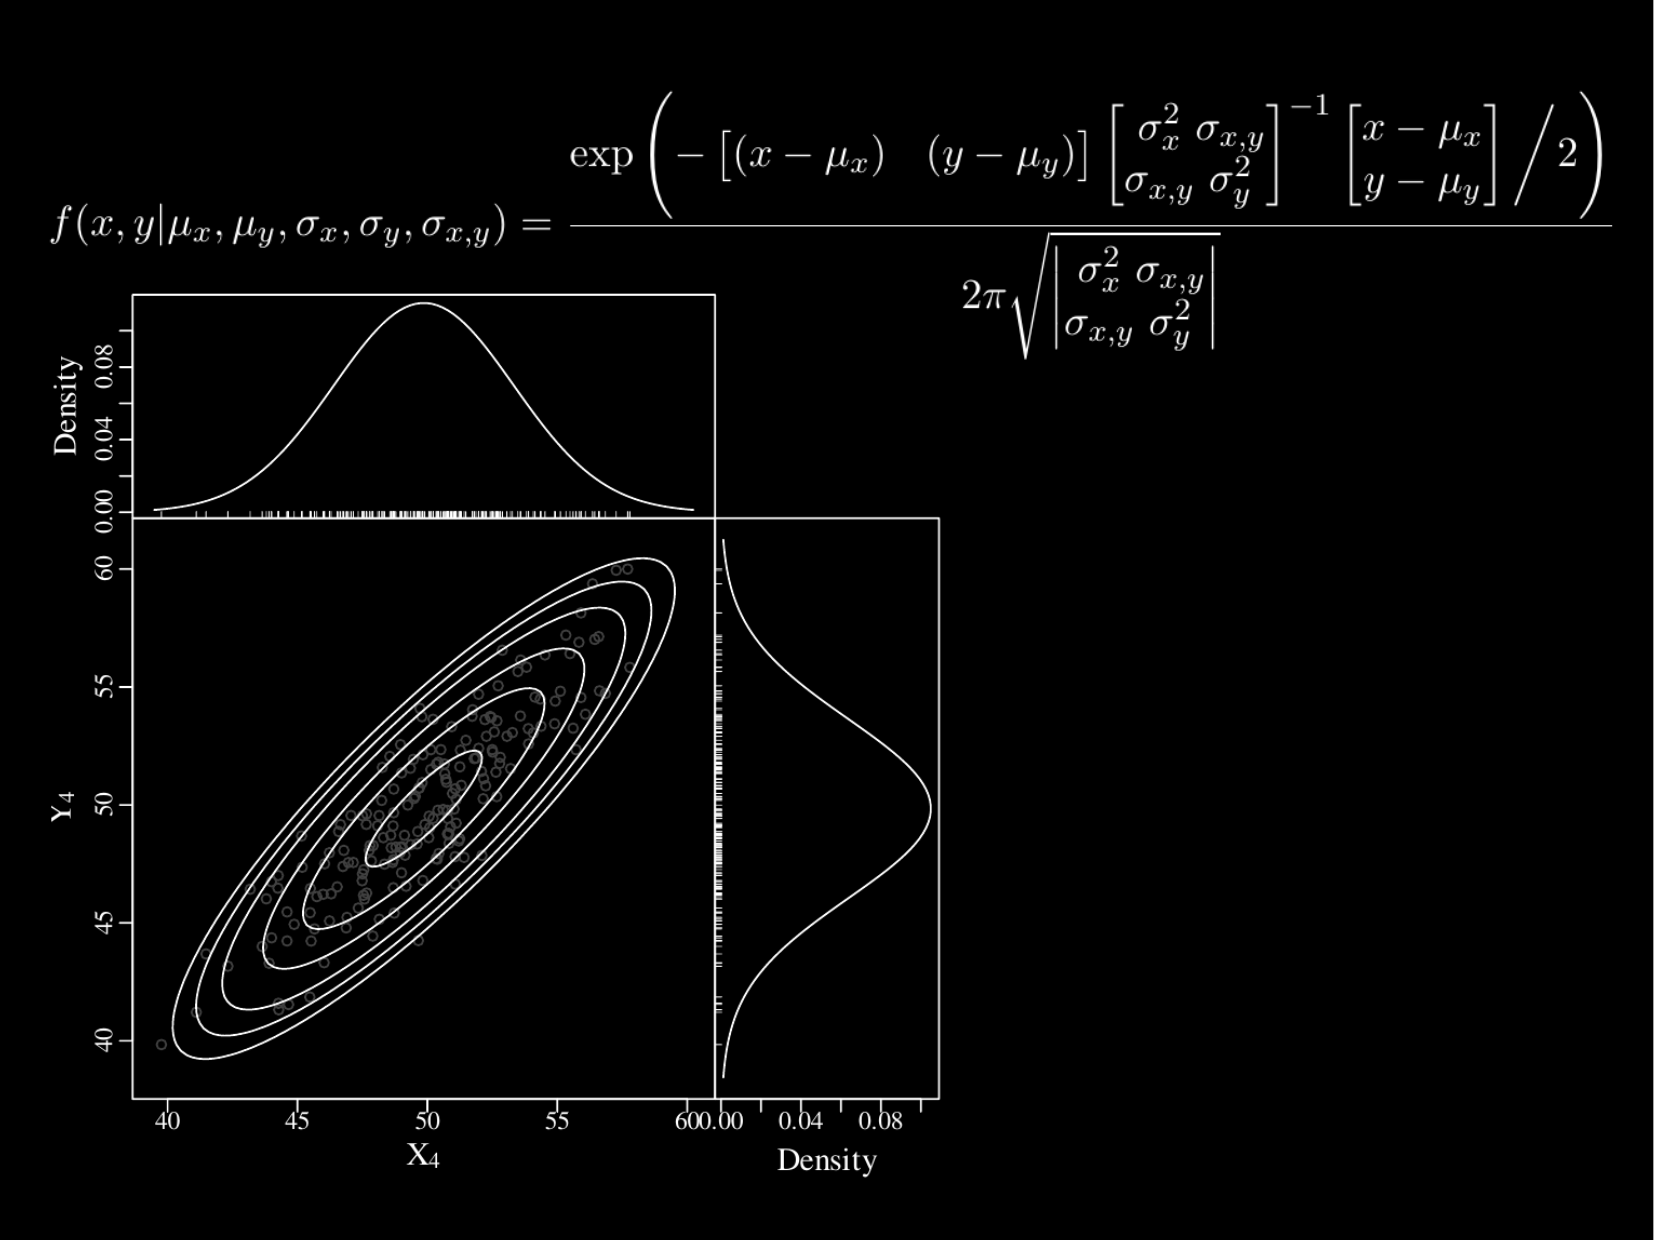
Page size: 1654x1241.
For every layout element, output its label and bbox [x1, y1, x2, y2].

picture [33, 82, 1626, 1182]
